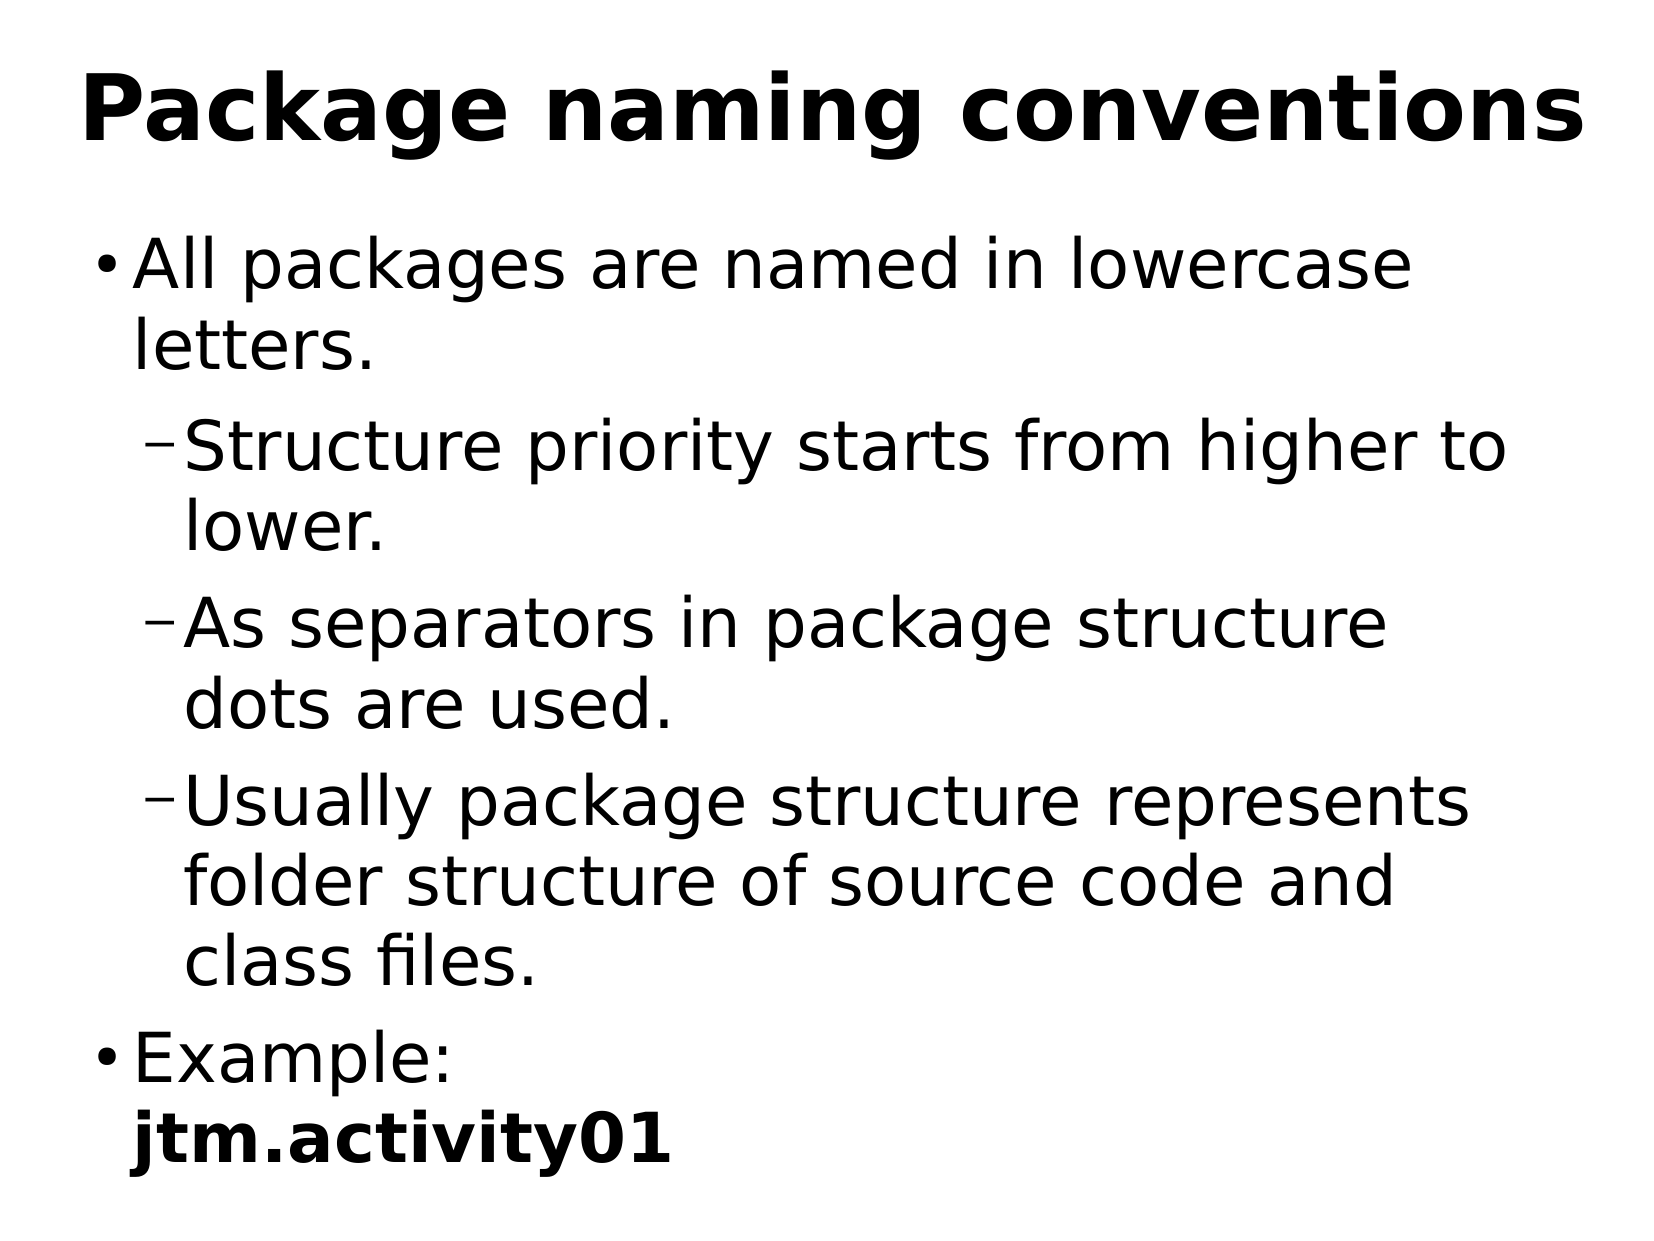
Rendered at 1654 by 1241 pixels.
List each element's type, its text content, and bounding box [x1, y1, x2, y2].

title Package naming conventions [36, 55, 1632, 163]
list All packages are named in lowercase letters. Structure priority starts from higher to lower. As separators in package structure dots are used. Usually package structure represents folder structure of source code and class files. Example: jtm.activity01 [82, 225, 1538, 1186]
